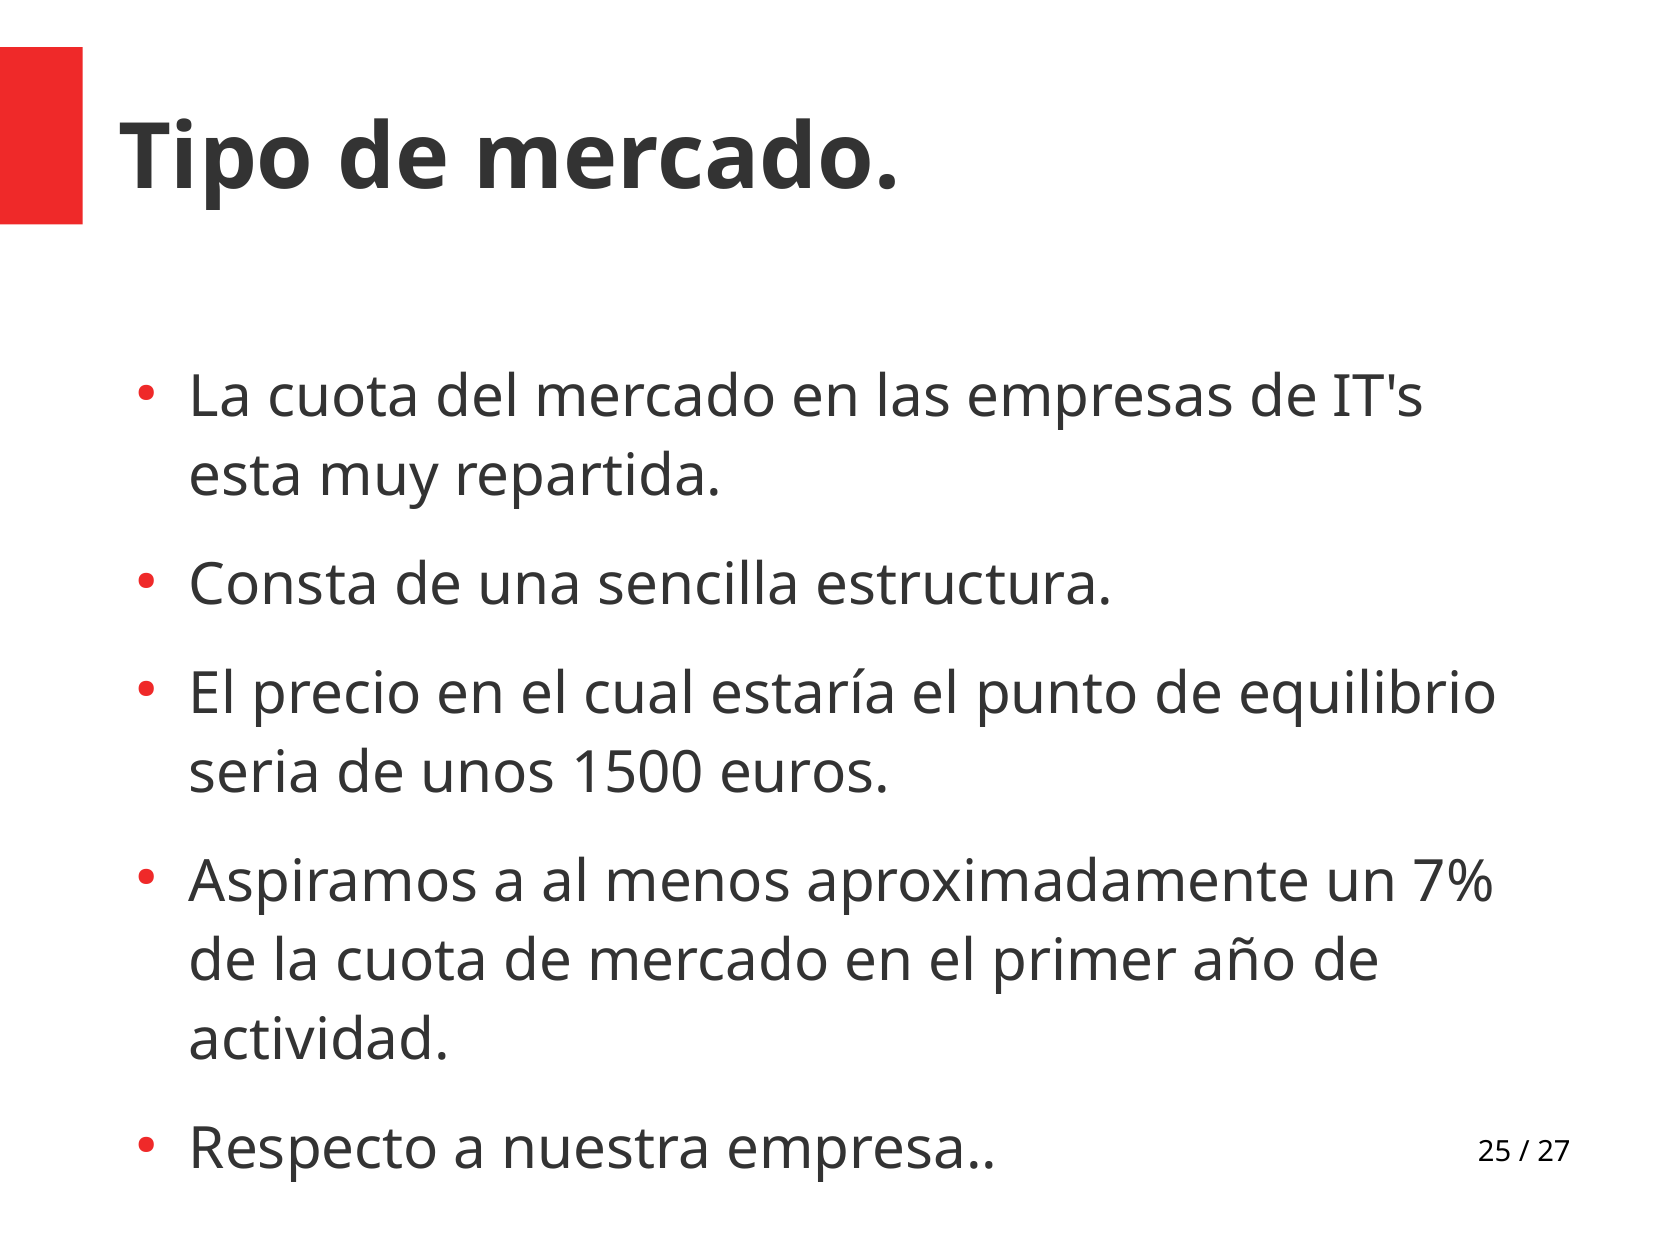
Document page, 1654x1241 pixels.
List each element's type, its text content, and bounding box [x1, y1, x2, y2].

title Tipo de mercado. [118, 49, 1571, 257]
list La cuota del mercado en las empresas de IT's esta muy repartida. Consta de una sencilla estructura. El precio en el cual estaría el punto de equilibrio seria de unos 1500 euros. Aspiramos a al menos aproximadamente un 7% de la cuota de mercado en el primer año de actividad. Respecto a nuestra empresa.. [118, 354, 1536, 1074]
